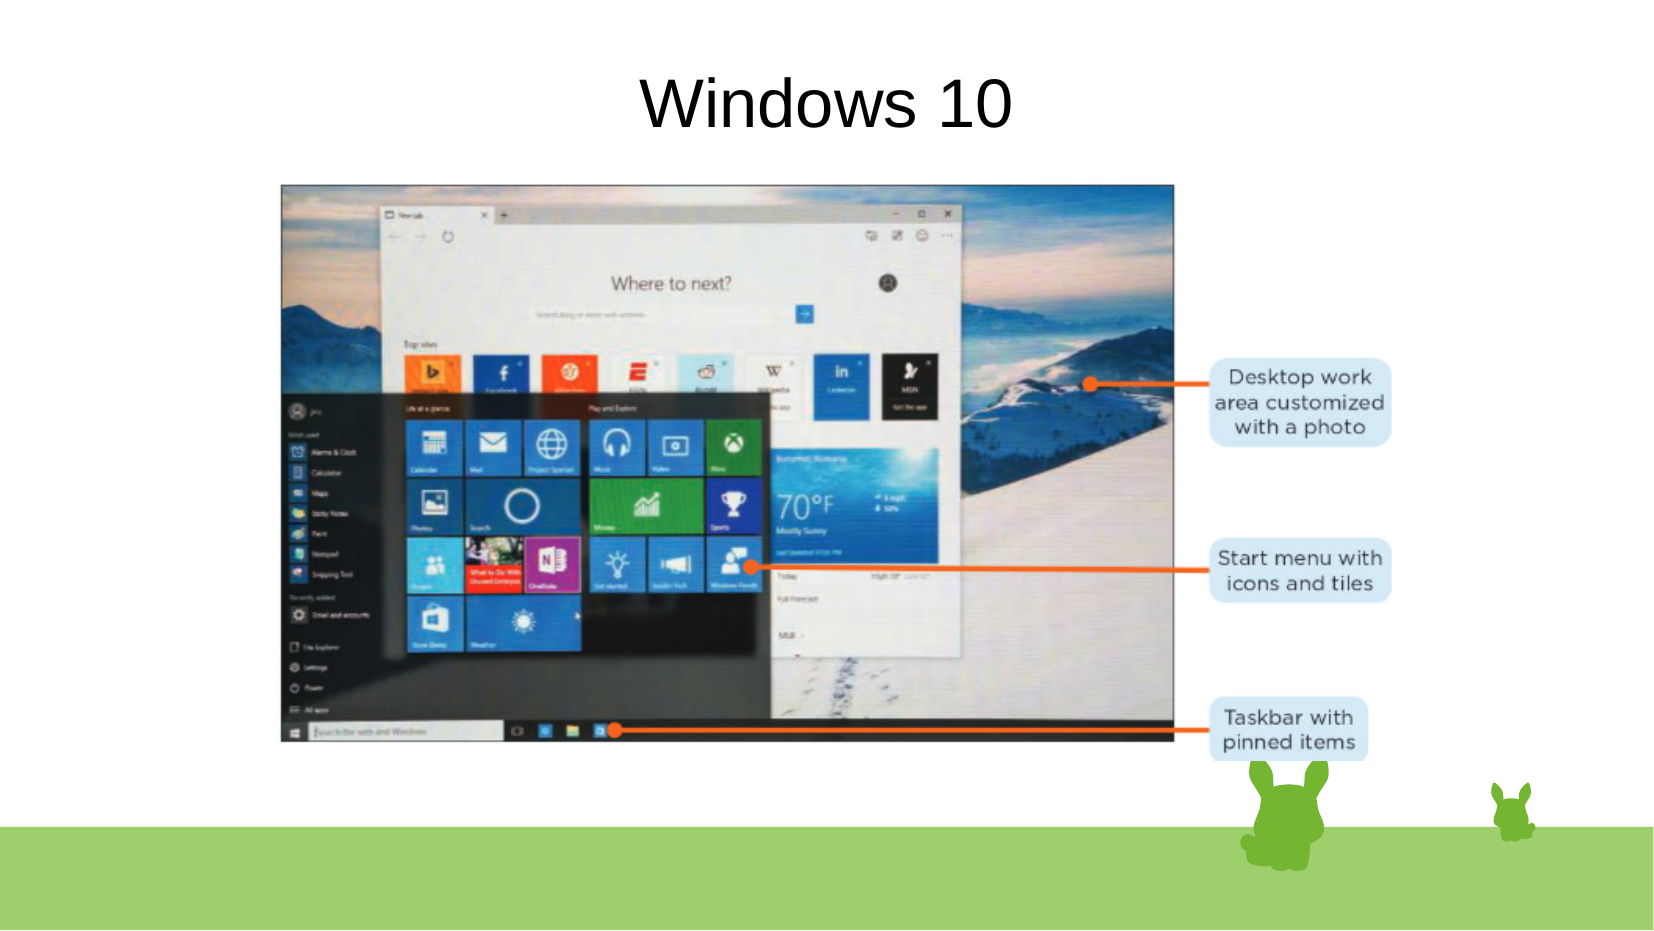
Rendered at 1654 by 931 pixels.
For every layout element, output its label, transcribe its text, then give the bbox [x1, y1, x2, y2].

title Windows 10 [88, 29, 1565, 178]
picture [264, 174, 1395, 761]
